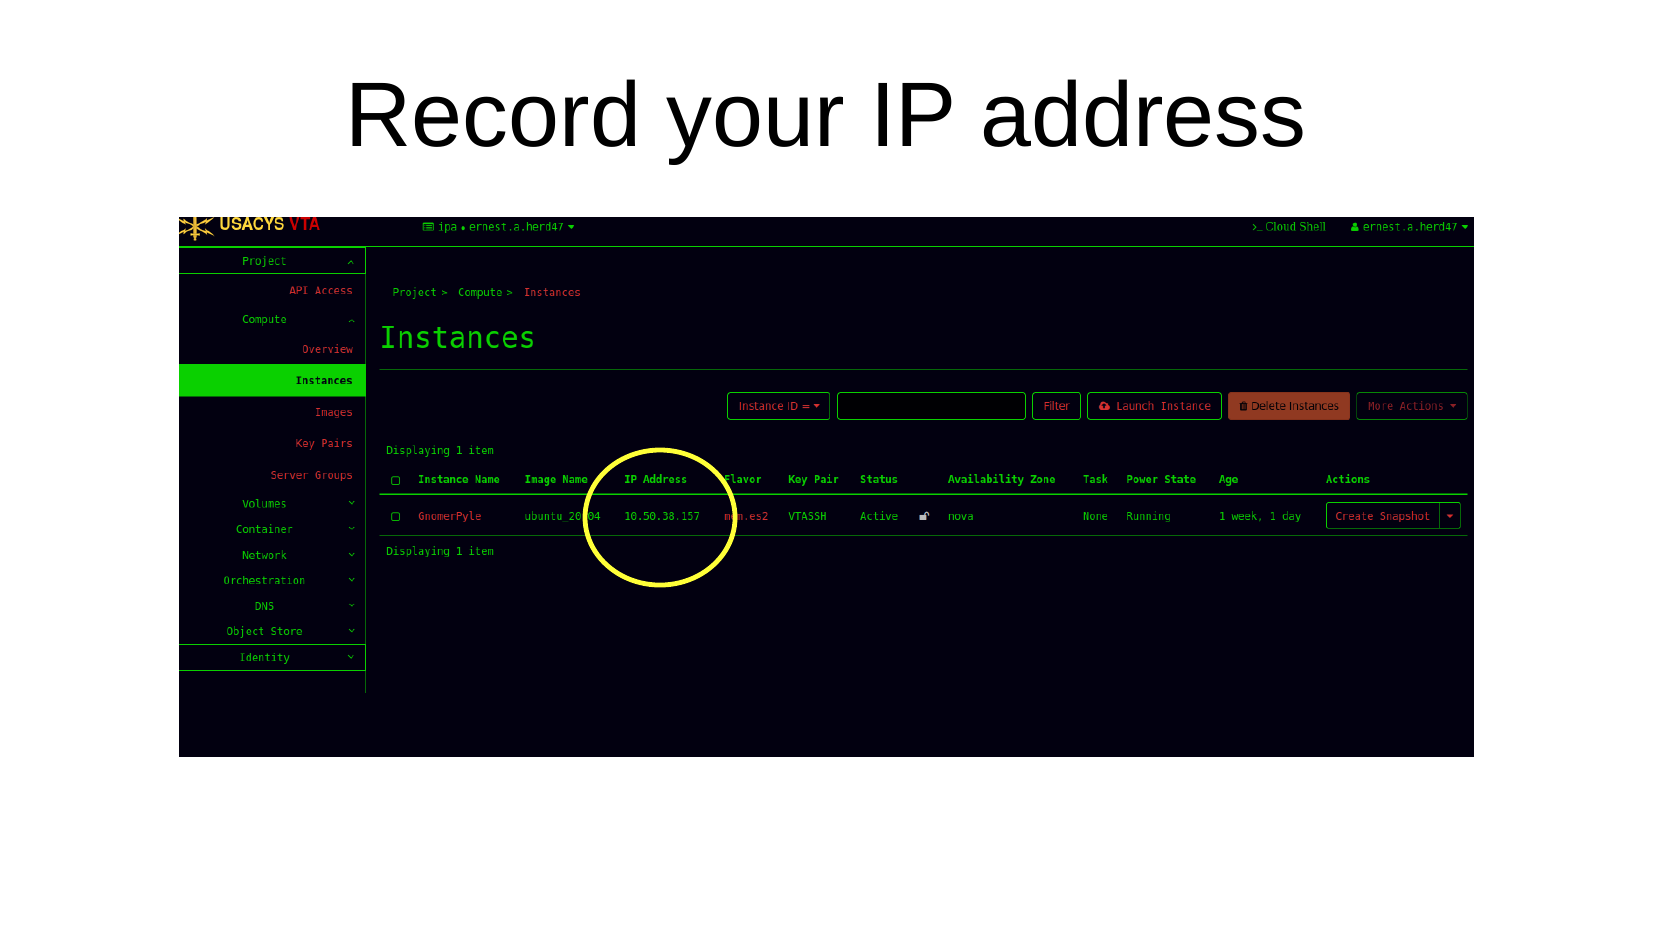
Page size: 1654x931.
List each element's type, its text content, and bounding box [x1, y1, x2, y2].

title Record your IP address [82, 37, 1571, 193]
picture [179, 217, 1474, 758]
